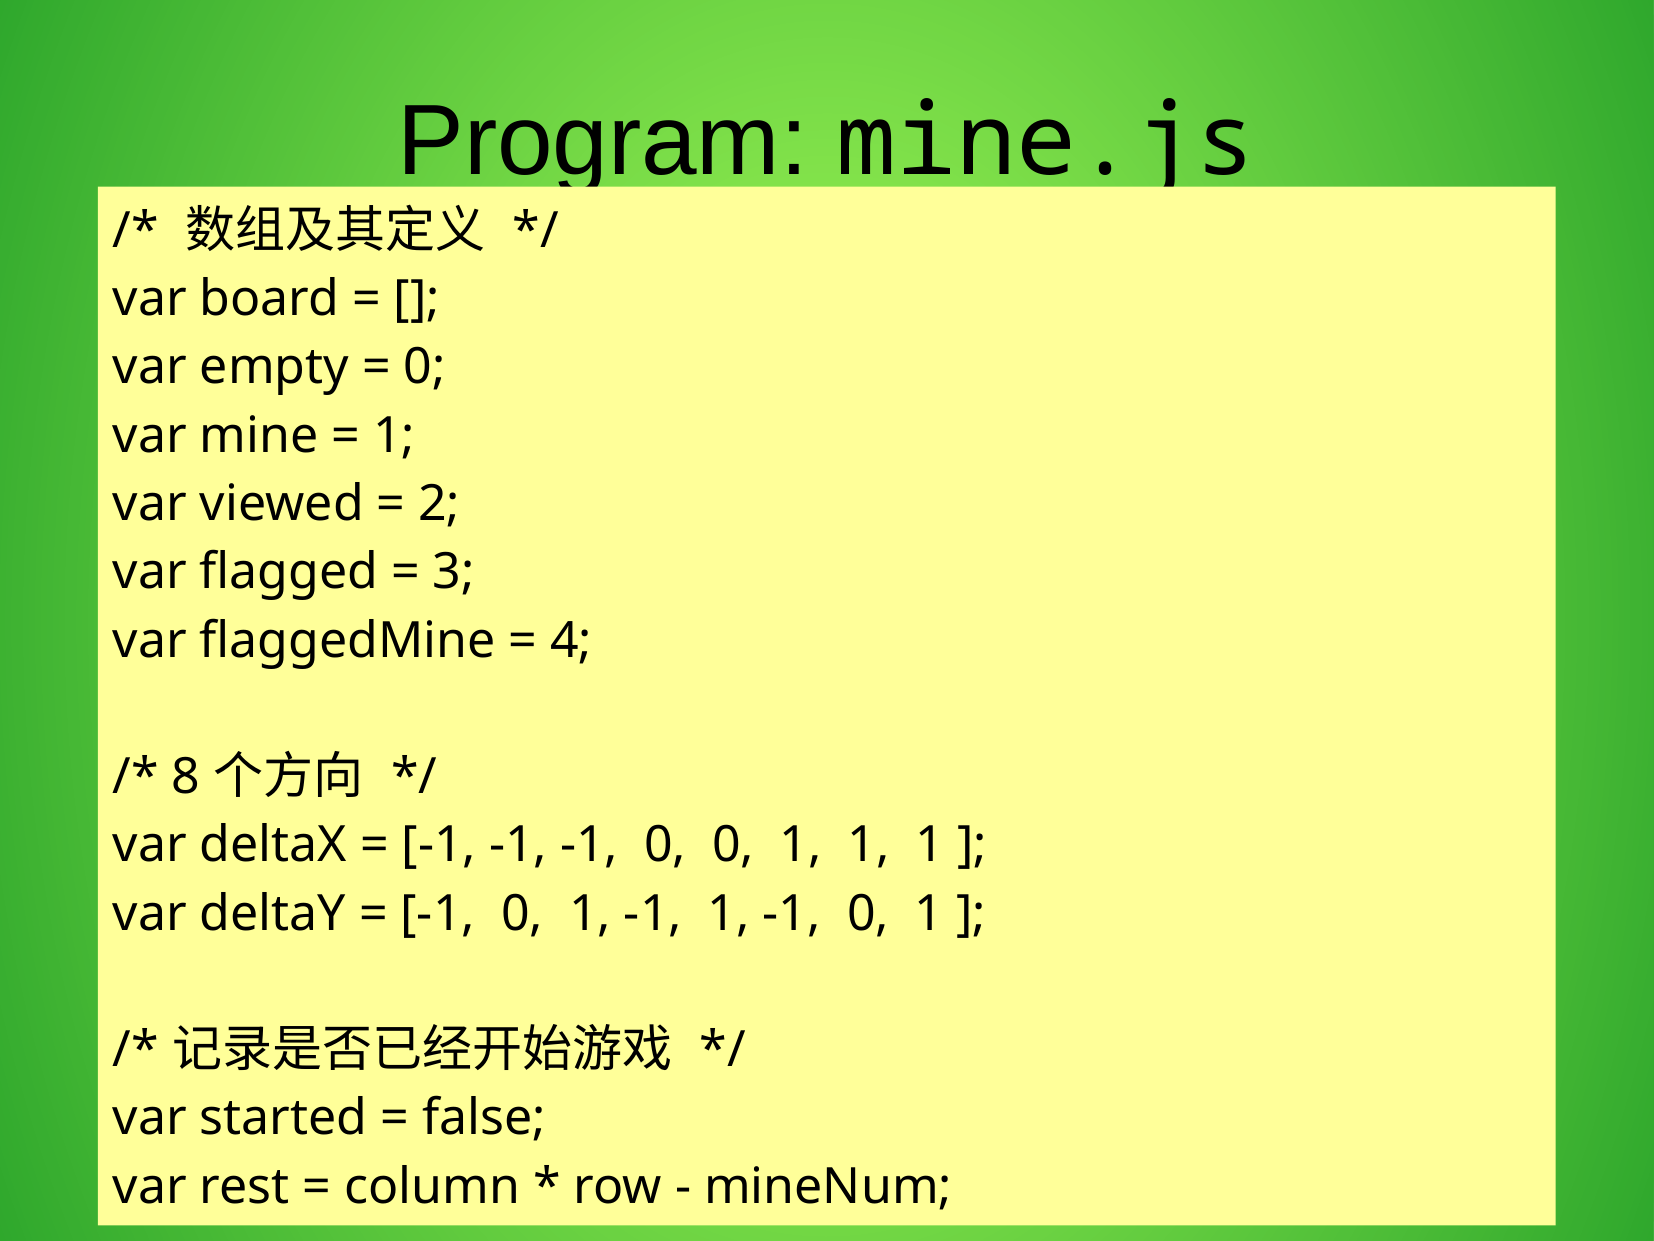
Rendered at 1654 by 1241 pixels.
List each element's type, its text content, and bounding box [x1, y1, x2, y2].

text_box Program: mine.js [316, 60, 1337, 186]
text_box /* 数组及其定义 */ var board = []; var empty = 0; var mine = 1; var viewed = 2; var flagged = 3; var flaggedMine = 4; /* 8个方向 */ var deltaX = [-1, -1, -1, 0, 0, 1, 1, 1 ]; var deltaY = [-1, 0, 1, -1, 1, -1, 0, 1 ]; /*记录是否已经开始游戏 */ var started = false; var rest = column * row - mineNum; [97, 186, 1556, 1101]
